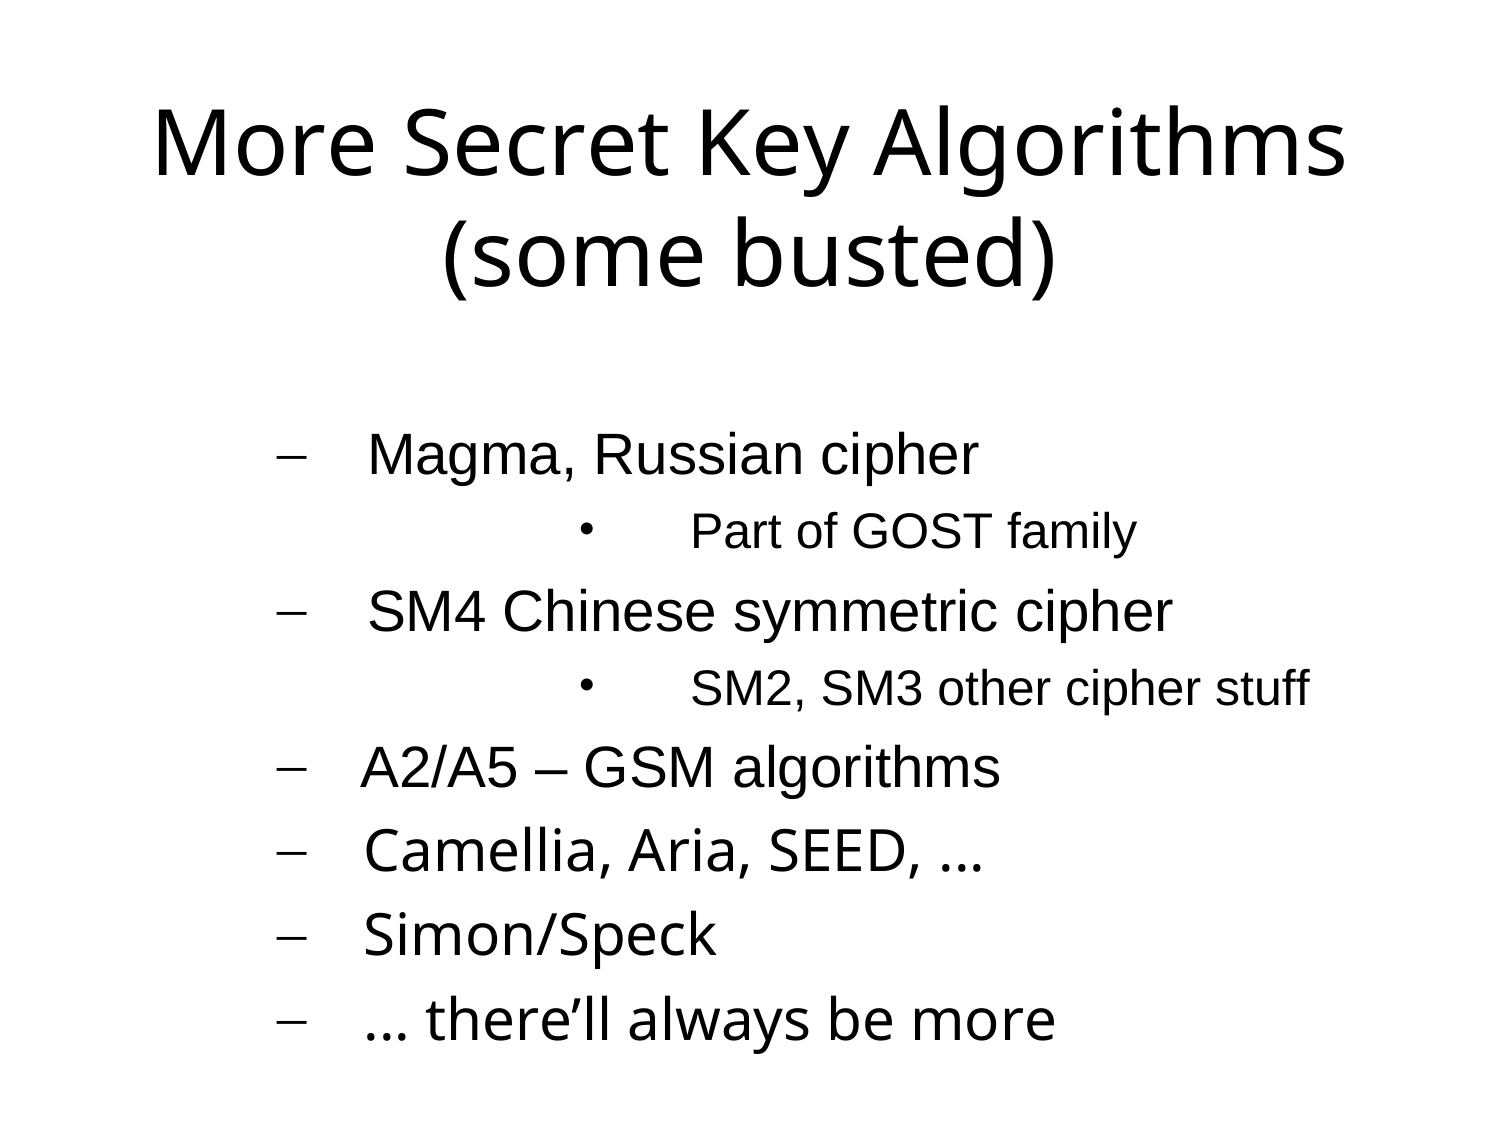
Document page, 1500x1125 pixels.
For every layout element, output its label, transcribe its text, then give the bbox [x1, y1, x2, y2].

title More Secret Key Algorithms (some busted) [112, 99, 1388, 288]
list Magma, Russian cipher Part of GOST family SM4 Chinese symmetric cipher SM2, SM3 other cipher stuff A2/A5 – GSM algorithms Camellia, Aria, SEED, ... Simon/Speck ... there’ll always be more [112, 324, 1388, 1125]
